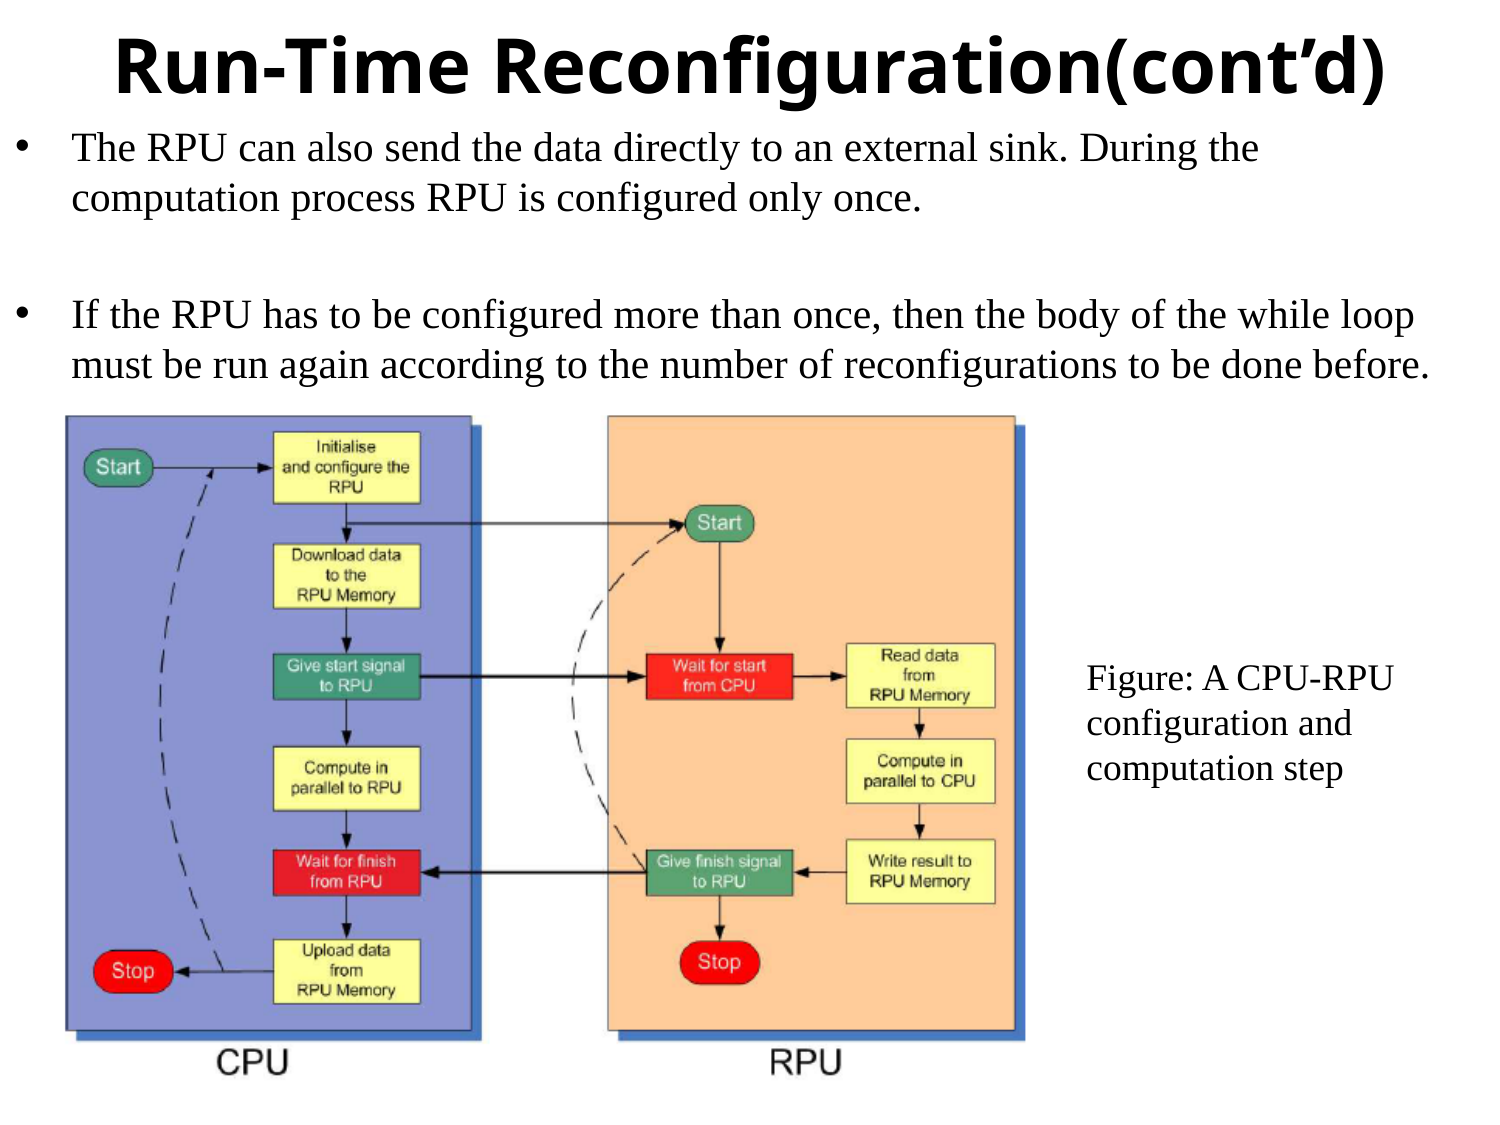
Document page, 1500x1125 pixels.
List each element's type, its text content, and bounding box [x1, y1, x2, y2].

list The RPU can also send the data directly to an external sink. During the computation process RPU is configured only once. If the RPU has to be configured more than once, then the body of the while loop must be run again according to the number of reconfigurations to be done before. [0, 112, 1488, 400]
text_box Figure: A CPU-RPU configuration and computation step [1071, 645, 1500, 841]
title Run-Time Reconfiguration(cont’d) [75, 1, 1425, 112]
picture [50, 400, 1038, 1088]
